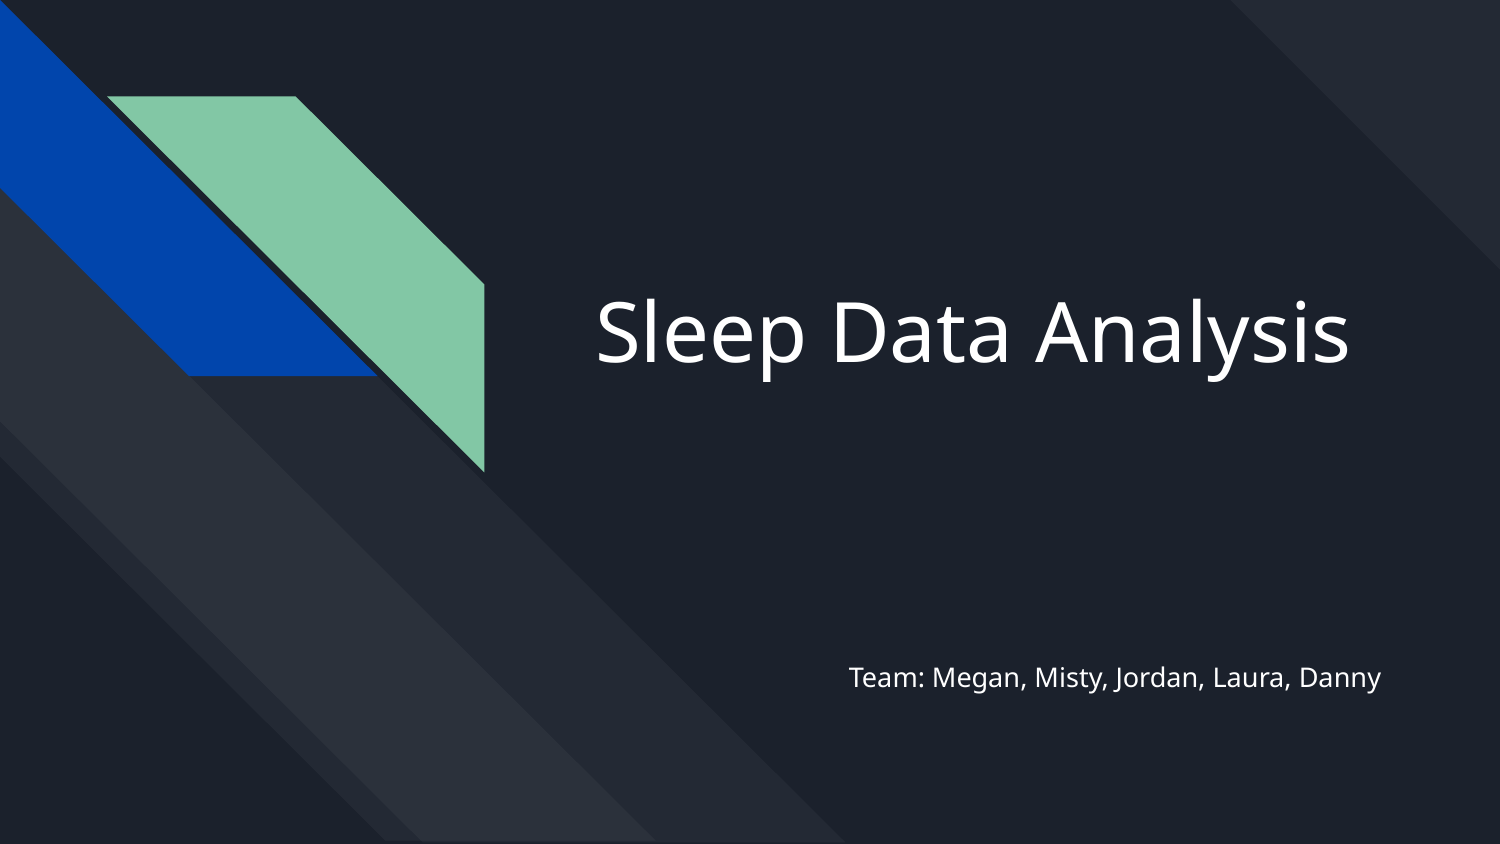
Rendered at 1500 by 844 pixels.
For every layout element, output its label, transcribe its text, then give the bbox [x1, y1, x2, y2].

title Sleep Data Analysis [580, 258, 1404, 518]
subtitle Team: Megan, Misty, Jordan, Laura, Danny [833, 643, 1404, 727]
